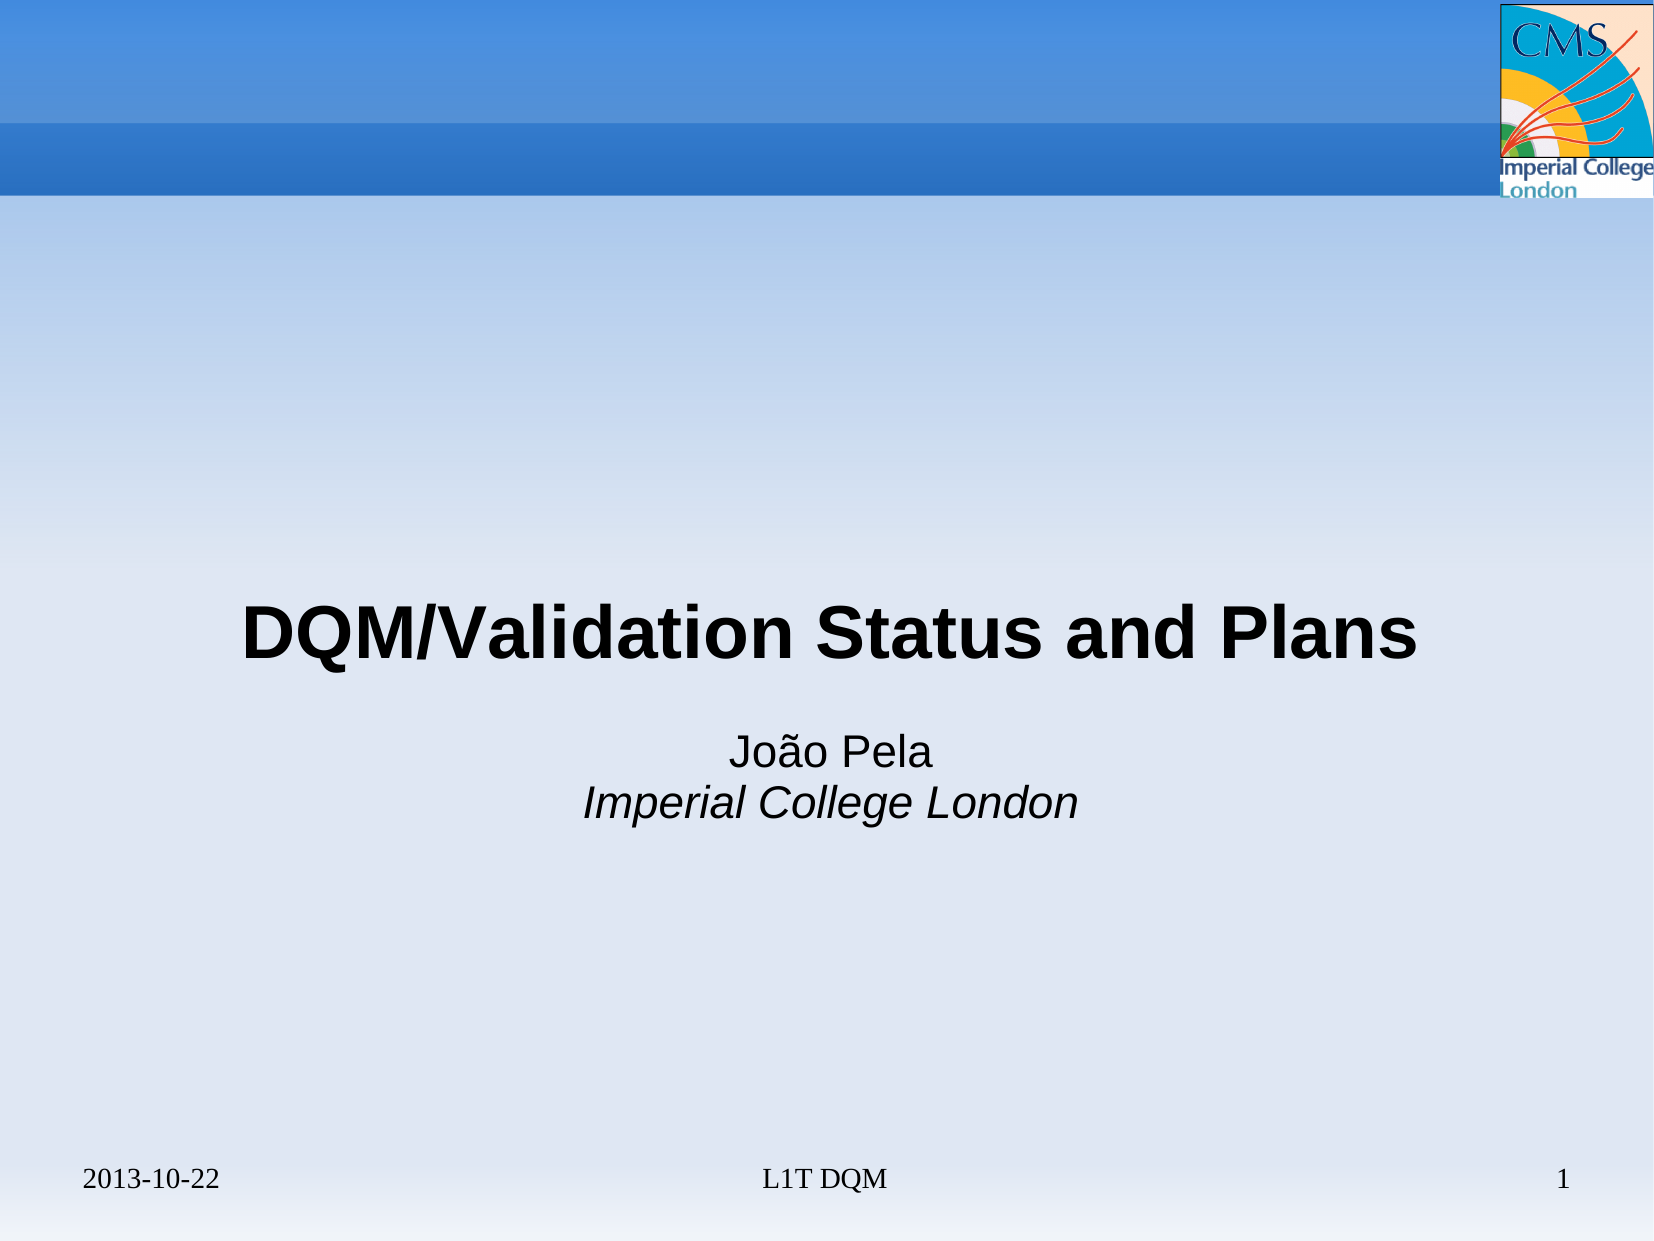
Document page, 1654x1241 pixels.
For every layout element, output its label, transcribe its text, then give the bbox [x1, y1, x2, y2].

picture [0, 0, 1654, 1241]
subtitle DQM/Validation Status and Plans João Pela Imperial College London [86, 300, 1576, 1119]
